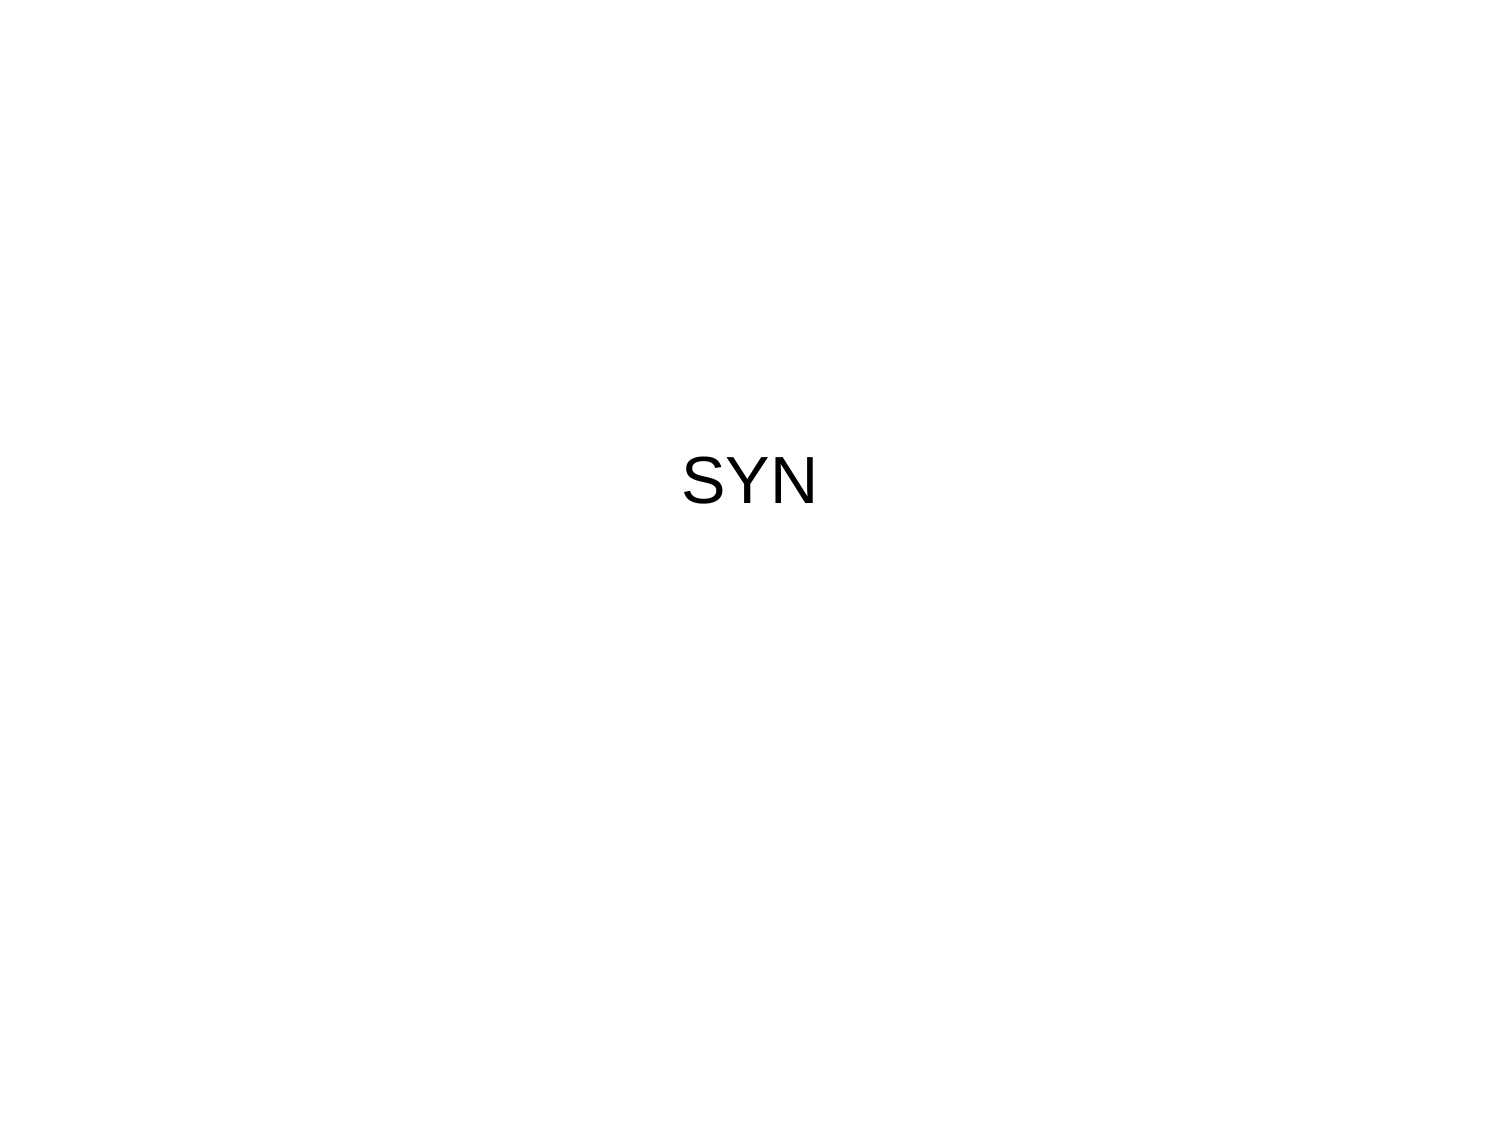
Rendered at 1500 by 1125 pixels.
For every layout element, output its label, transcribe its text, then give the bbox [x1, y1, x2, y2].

subtitle SYN [75, 44, 1425, 916]
